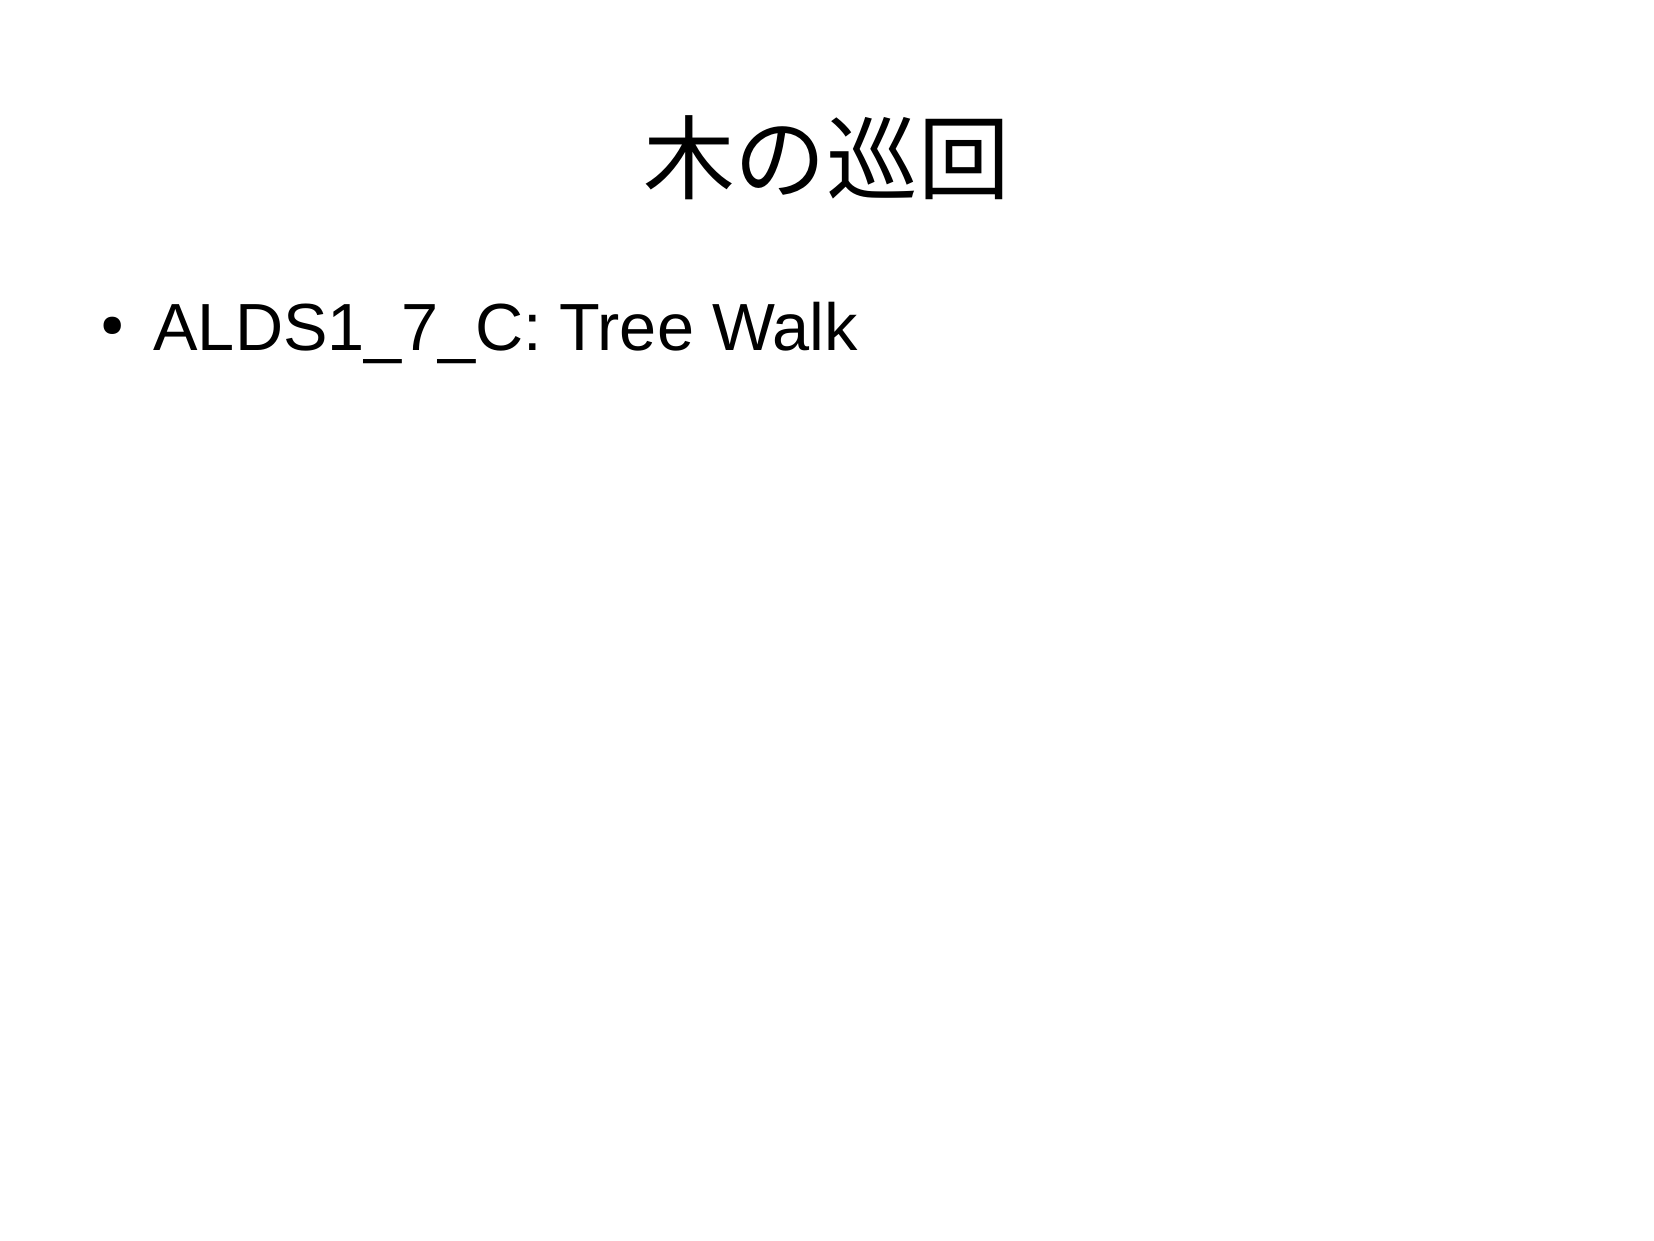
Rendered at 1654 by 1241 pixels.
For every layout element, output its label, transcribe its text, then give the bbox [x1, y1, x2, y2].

title 木の巡回 [82, 49, 1571, 257]
list ALDS1_7_C: Tree Walk [82, 290, 1571, 1010]
